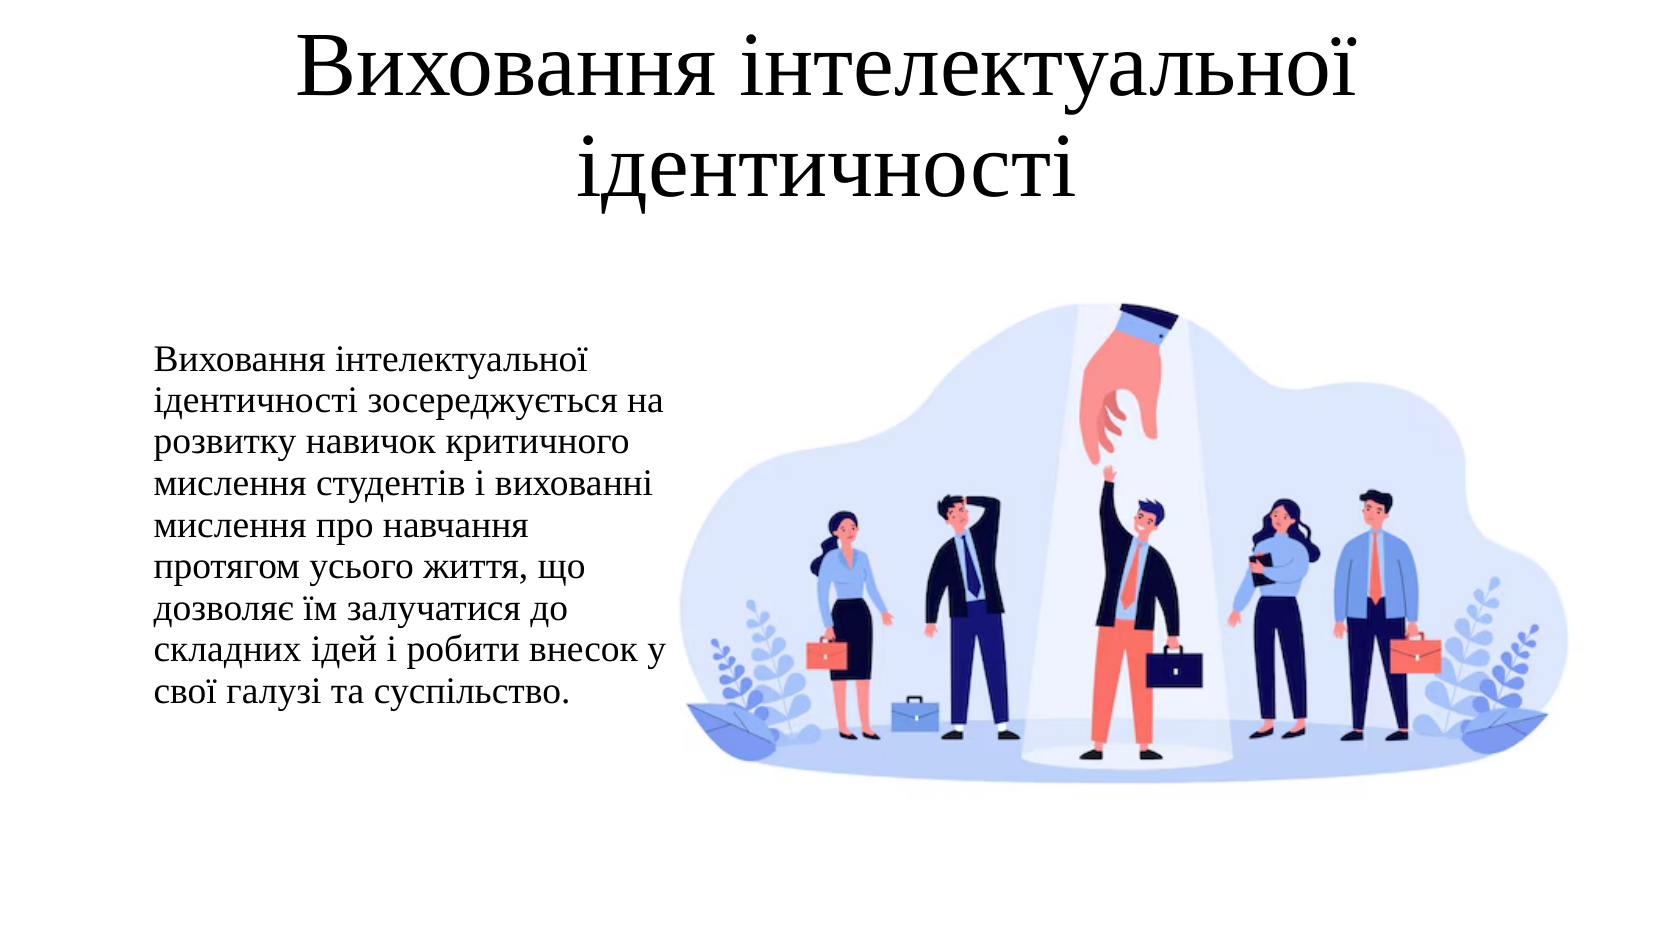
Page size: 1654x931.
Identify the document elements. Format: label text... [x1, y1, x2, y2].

title Виховання інтелектуальної ідентичності [82, 12, 1571, 218]
picture [634, 251, 1613, 863]
list Виховання інтелектуальної ідентичності зосереджується на розвитку навичок критичного мислення студентів і вихованні мислення про навчання протягом усього життя, що дозволяє їм залучатися до складних ідей і робити внесок у свої галузі та суспільство. [82, 337, 676, 758]
